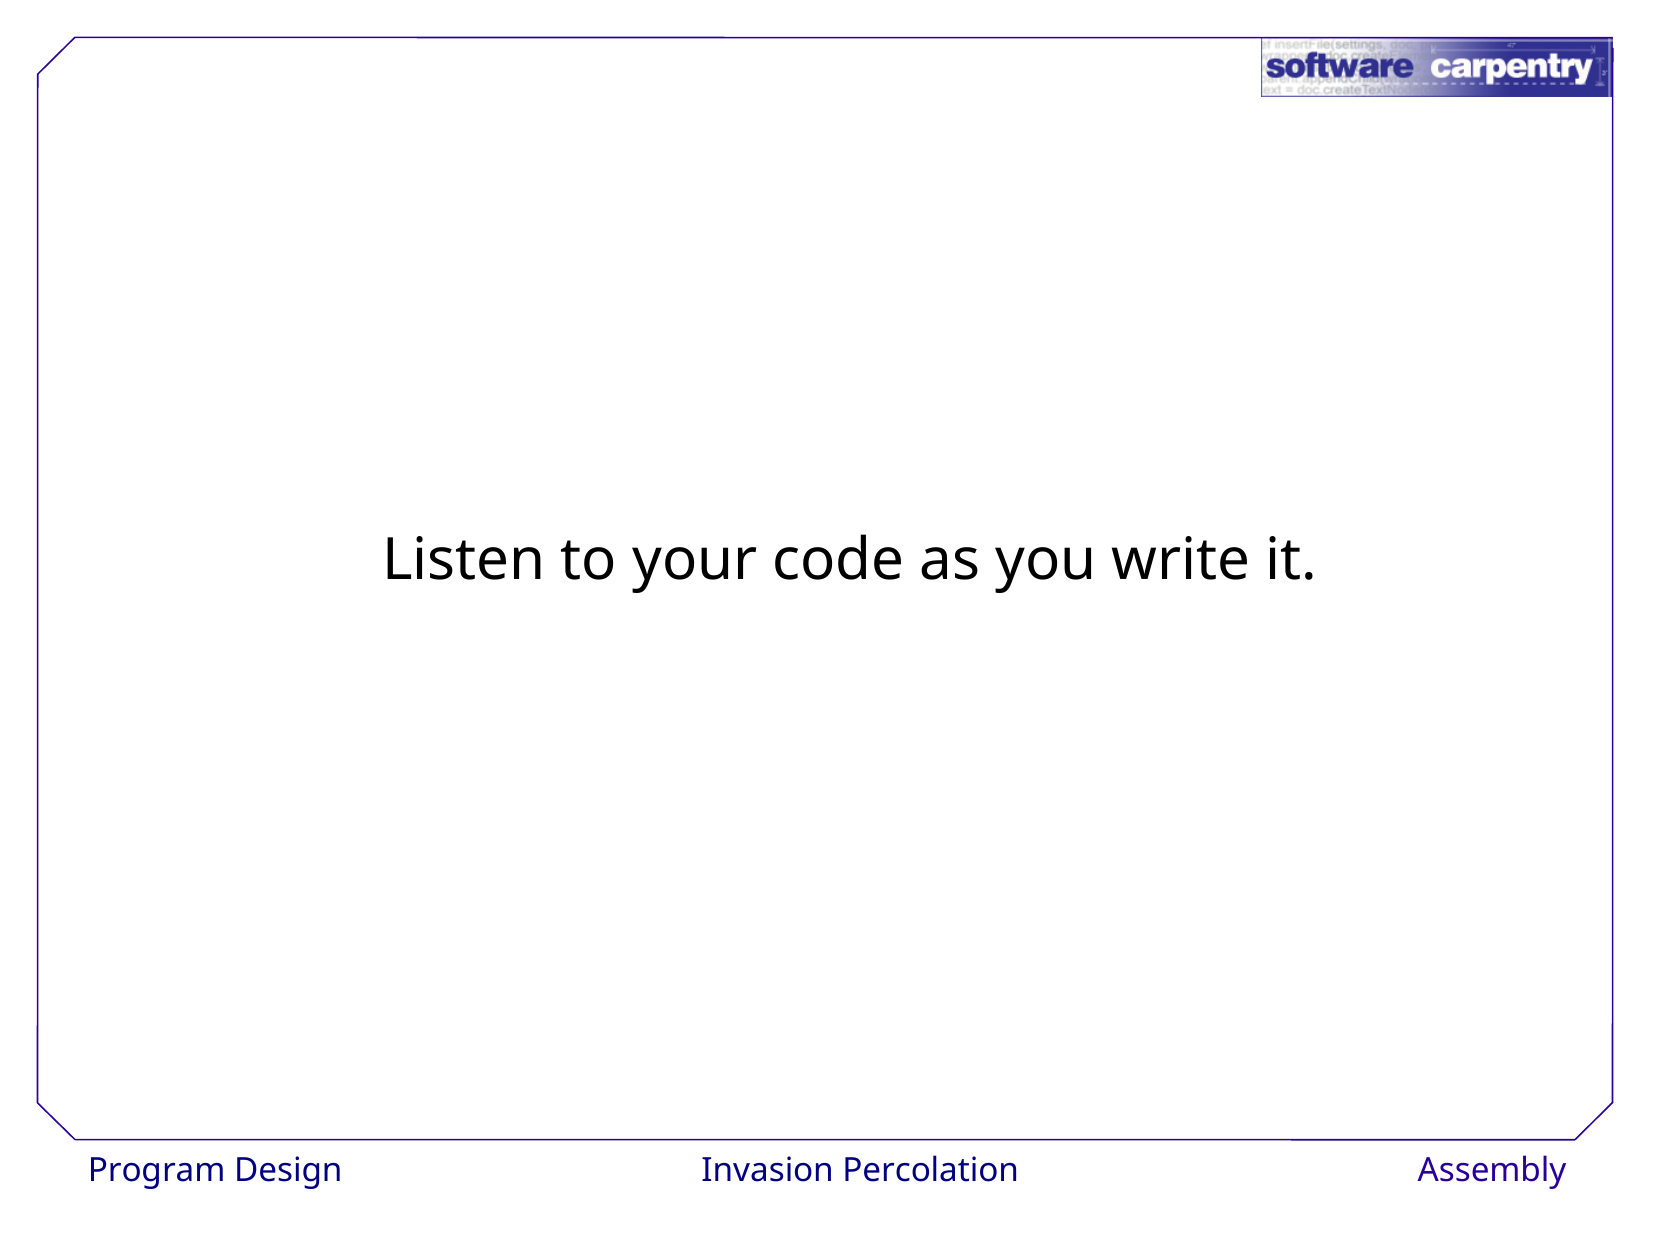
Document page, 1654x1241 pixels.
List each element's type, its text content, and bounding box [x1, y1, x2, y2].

picture [1261, 39, 1613, 97]
text_box Listen to your code as you write it. [367, 478, 1333, 599]
